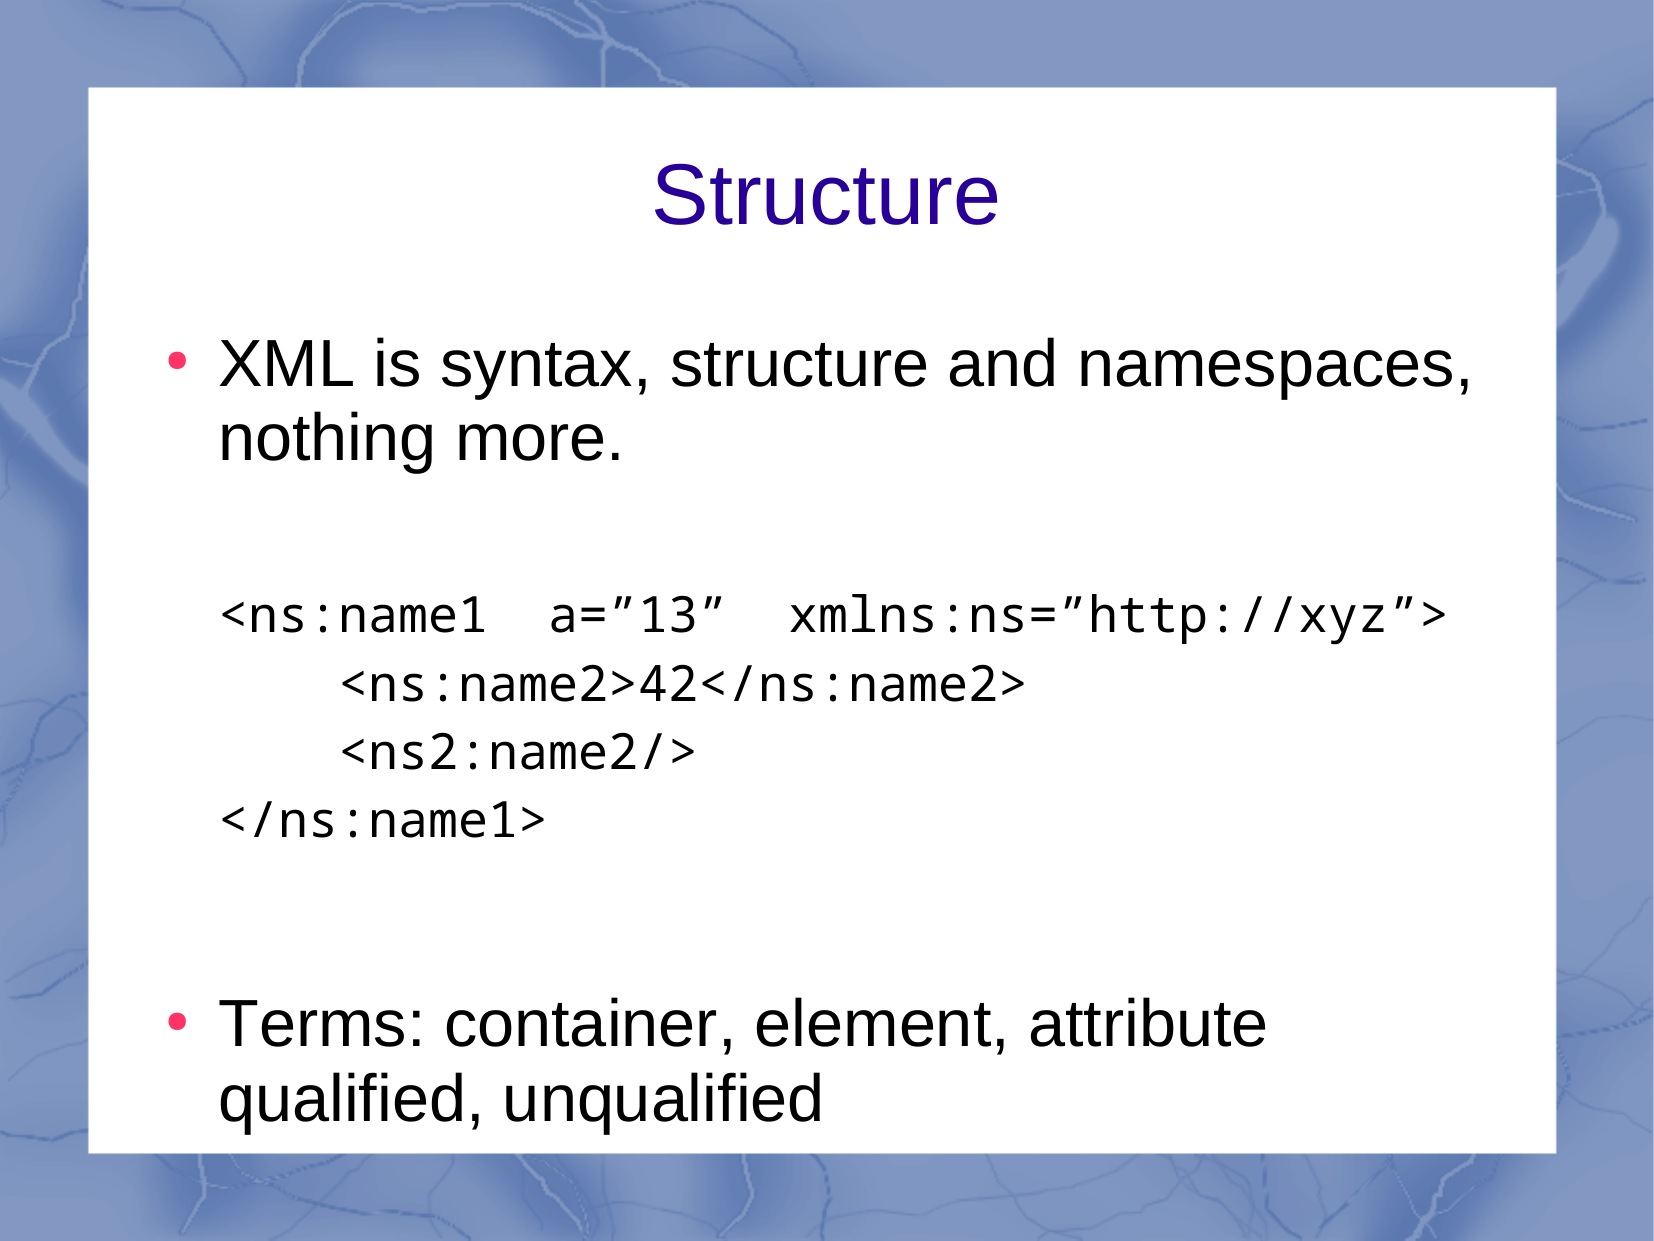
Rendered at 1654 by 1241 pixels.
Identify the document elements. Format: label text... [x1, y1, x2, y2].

picture [0, 0, 1654, 1241]
list XML is syntax, structure and namespaces, nothing more. <ns:name1 a=”13” xmlns:ns=”http://xyz”> <ns:name2>42</ns:name2> <ns2:name2/> </ns:name1> Terms: container, element, attribute qualified, unqualified [147, 325, 1506, 1232]
title Structure [118, 90, 1536, 298]
